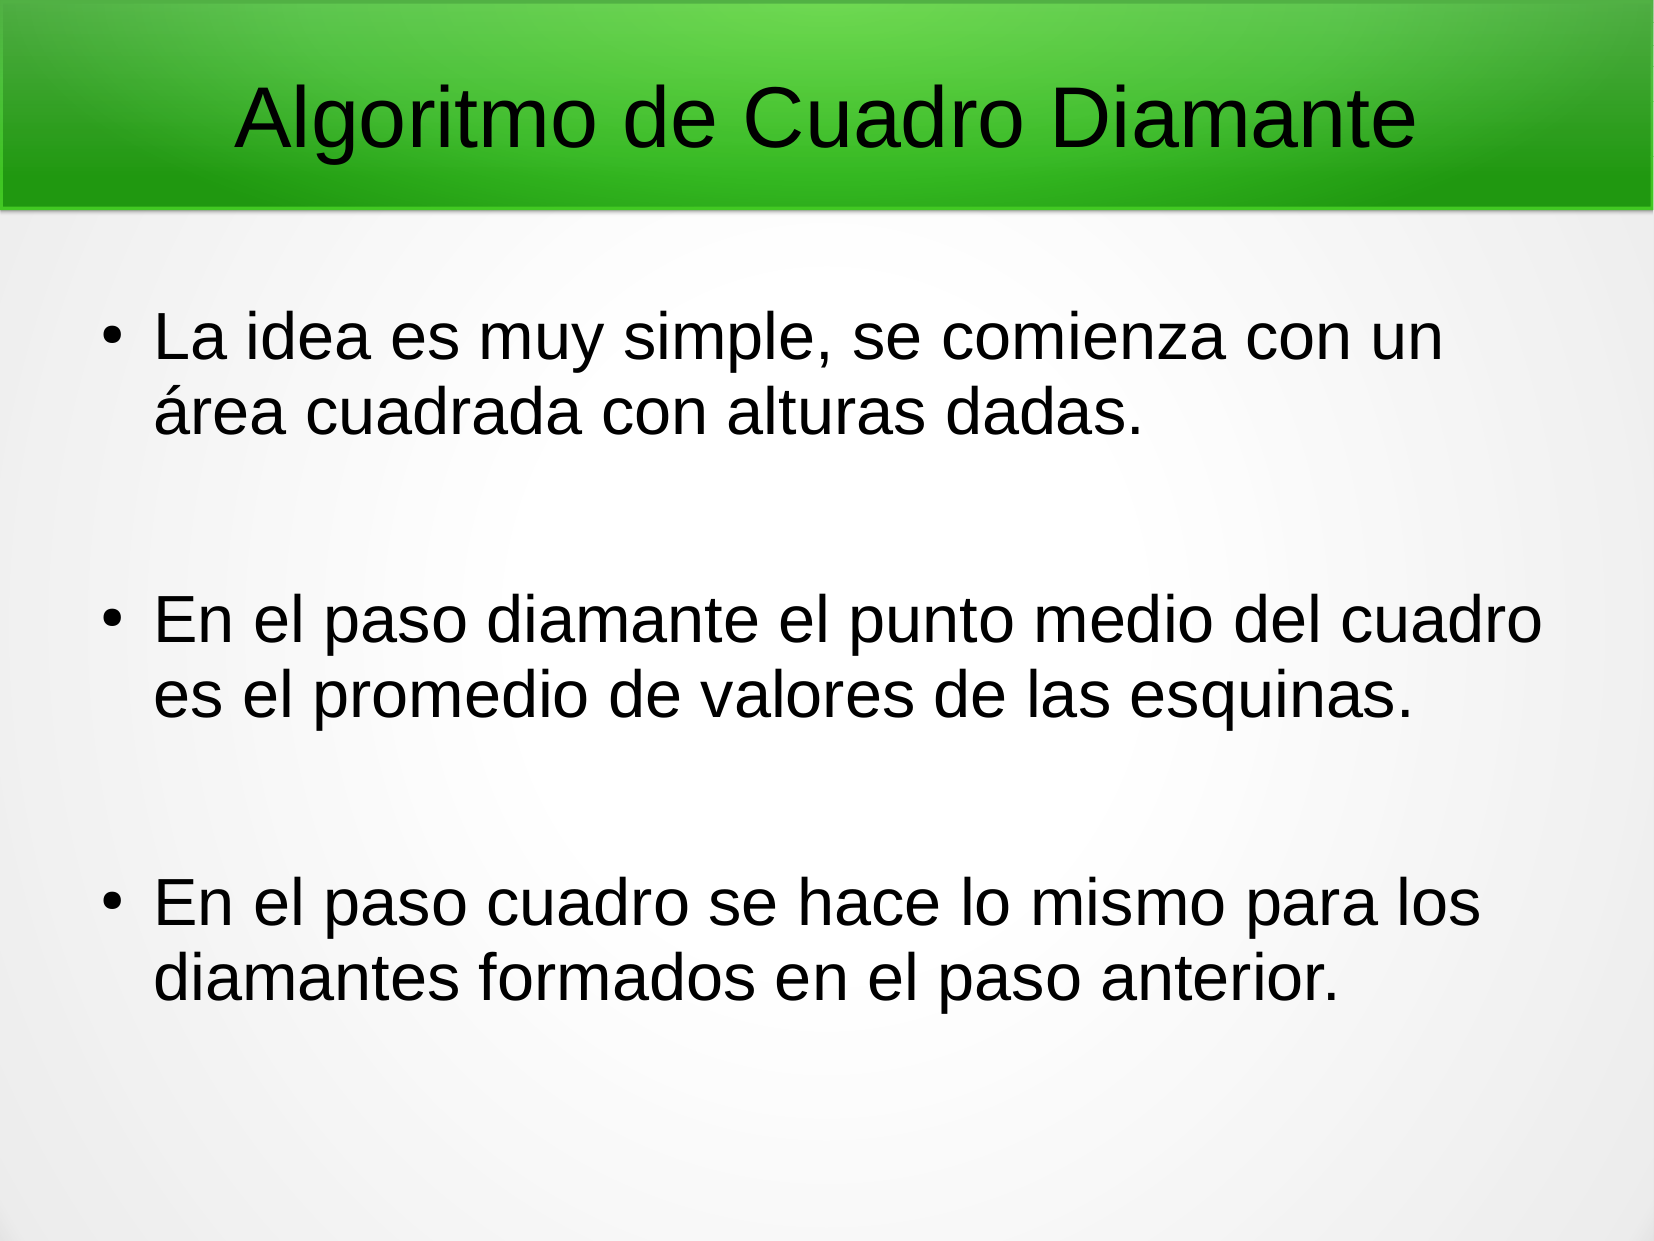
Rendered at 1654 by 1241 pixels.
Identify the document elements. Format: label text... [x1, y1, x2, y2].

title Algoritmo de Cuadro Diamante [82, 47, 1571, 189]
list La idea es muy simple, se comienza con un área cuadrada con alturas dadas. En el paso diamante el punto medio del cuadro es el promedio de valores de las esquinas. En el paso cuadro se hace lo mismo para los diamantes formados en el paso anterior. [82, 299, 1571, 1019]
